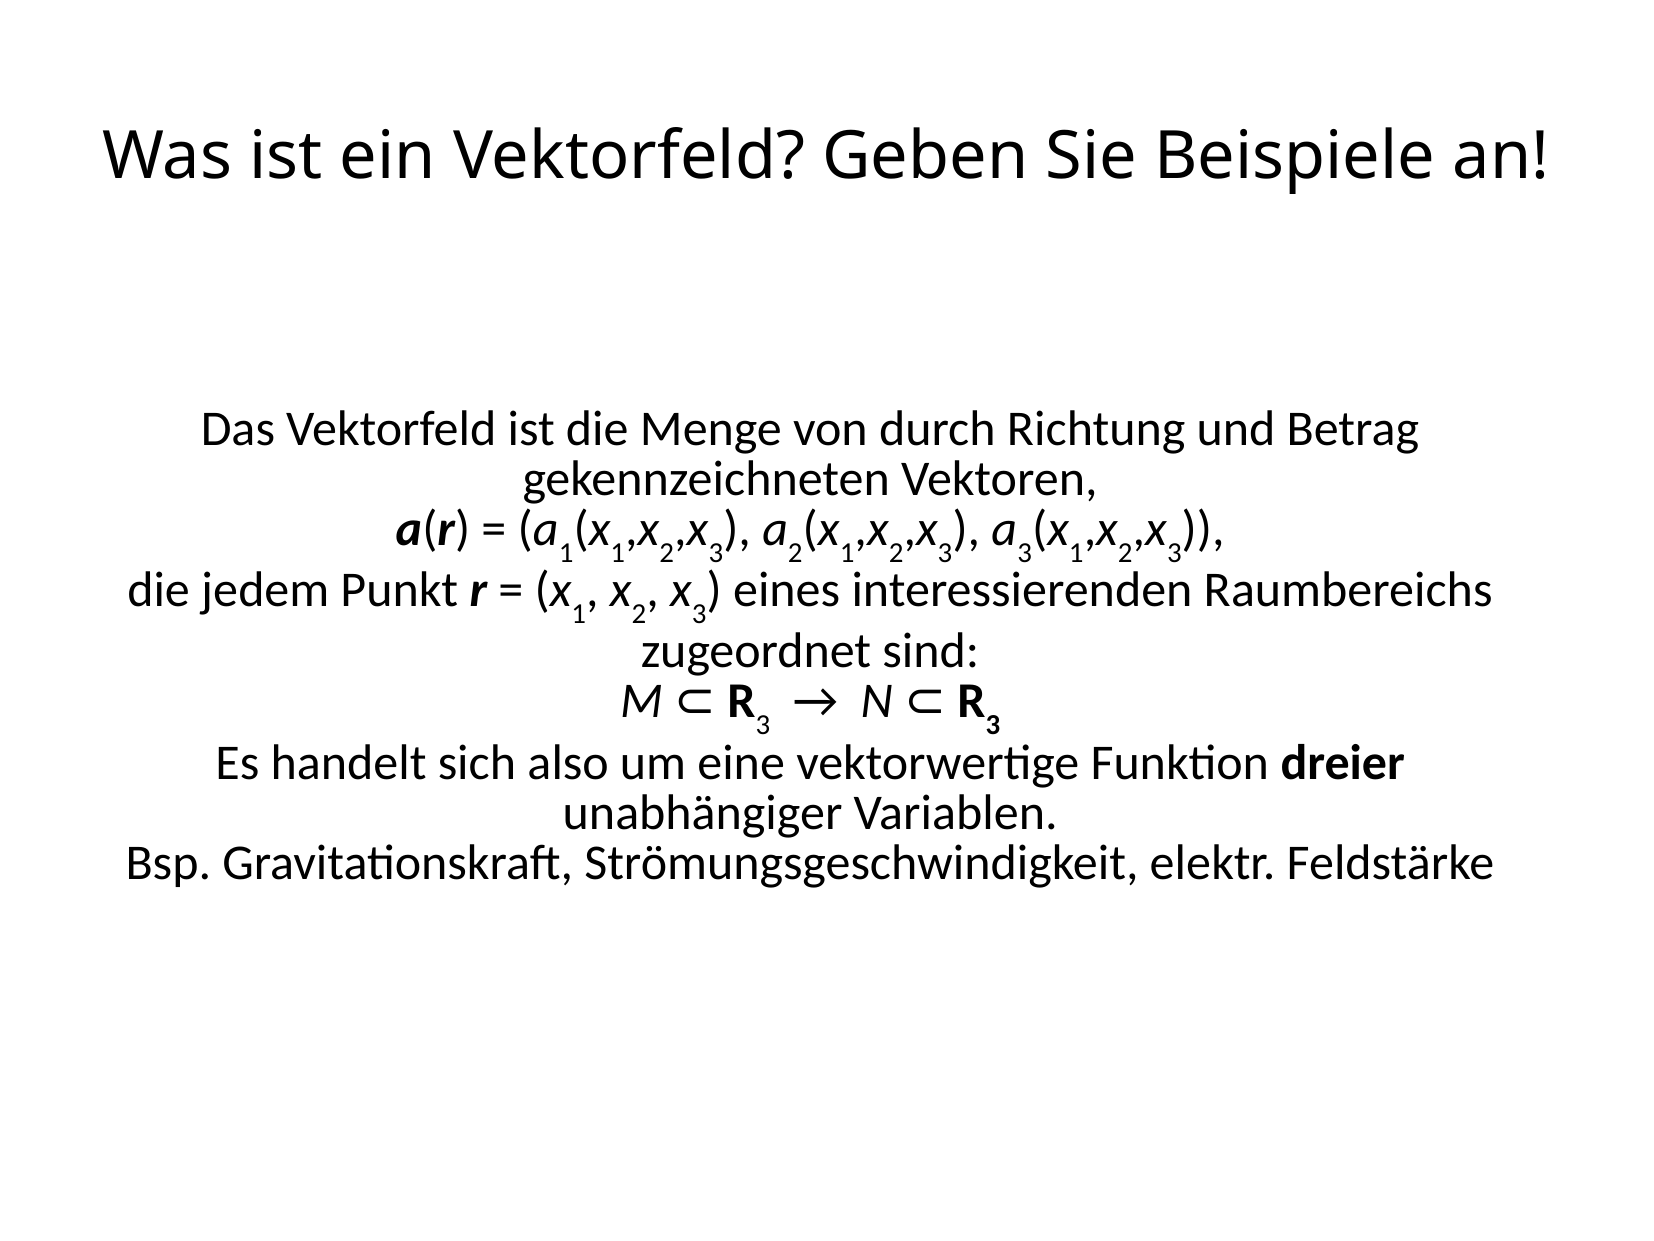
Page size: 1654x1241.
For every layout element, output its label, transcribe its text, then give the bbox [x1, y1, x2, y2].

title Was ist ein Vektorfeld? Geben Sie Beispiele an! [82, 49, 1571, 257]
subtitle Das Vektorfeld ist die Menge von durch Richtung und Betrag gekennzeichneten Vektoren, a(r) = (a1(x1,x2,x3), a2(x1,x2,x3), a3(x1,x2,x3)), die jedem Punkt r = (x1, x2, x3) eines interessierenden Raumbereichs zugeordnet sind: M ⊂ R3 → N ⊂ R3 Es handelt sich also um eine vektorwertige Funktion dreier unabhängiger Variablen. Bsp. Gravitationskraft, Strömungsgeschwindigkeit, elektr. Feldstärke [82, 290, 1538, 1010]
